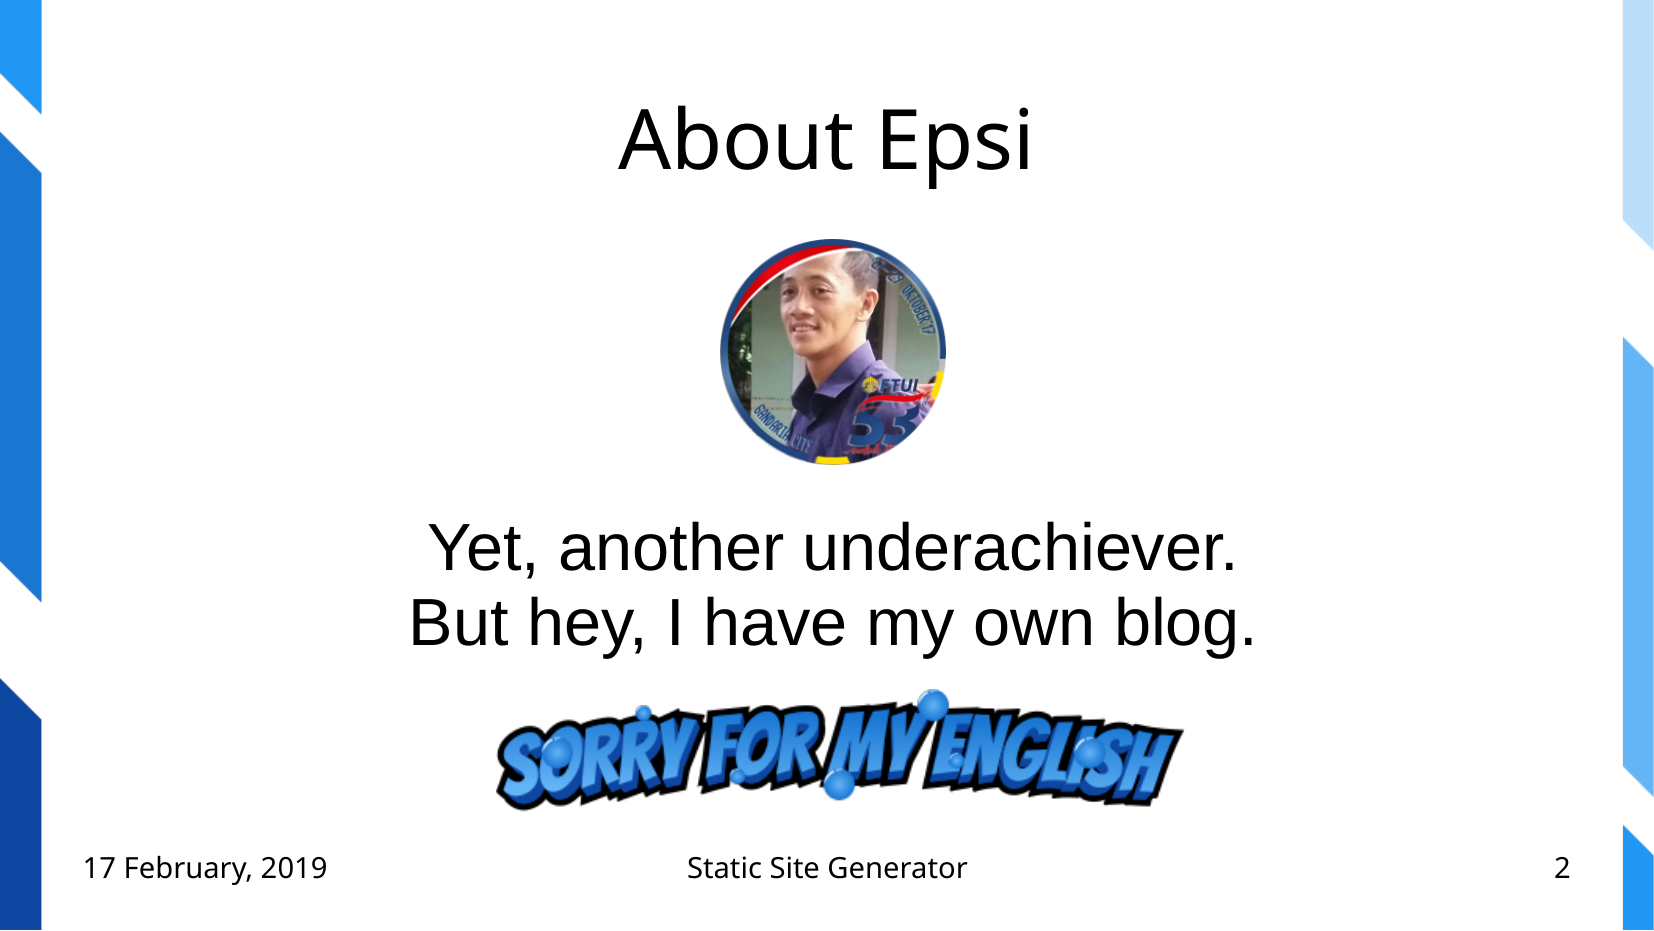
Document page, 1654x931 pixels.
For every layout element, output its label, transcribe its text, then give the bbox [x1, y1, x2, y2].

title About Epsi [82, 59, 1571, 216]
picture [0, 0, 1654, 930]
subtitle Yet, another underachiever. But hey, I have my own blog. [90, 510, 1579, 661]
